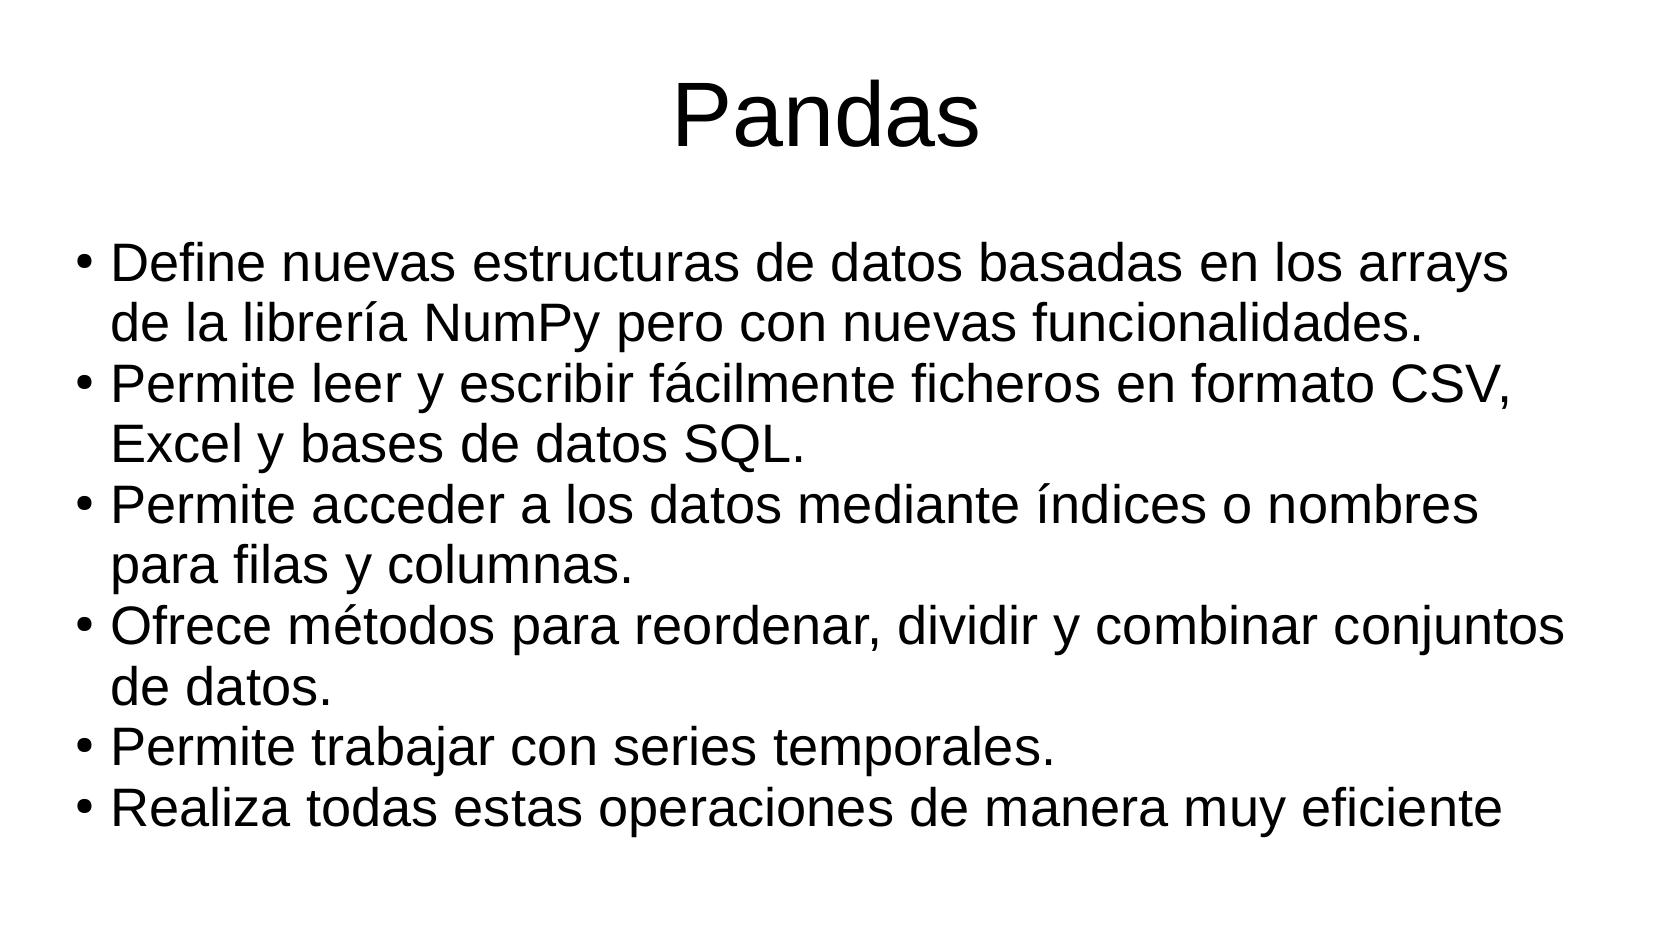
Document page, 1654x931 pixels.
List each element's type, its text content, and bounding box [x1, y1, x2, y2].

title Pandas [82, 37, 1571, 193]
text_box Define nuevas estructuras de datos basadas en los arrays de la librería NumPy pero con nuevas funcionalidades. Permite leer y escribir fácilmente ficheros en formato CSV, Excel y bases de datos SQL. Permite acceder a los datos mediante índices o nombres para filas y columnas. Ofrece métodos para reordenar, dividir y combinar conjuntos de datos. Permite trabajar con series temporales. Realiza todas estas operaciones de manera muy eficiente [60, 225, 1591, 846]
